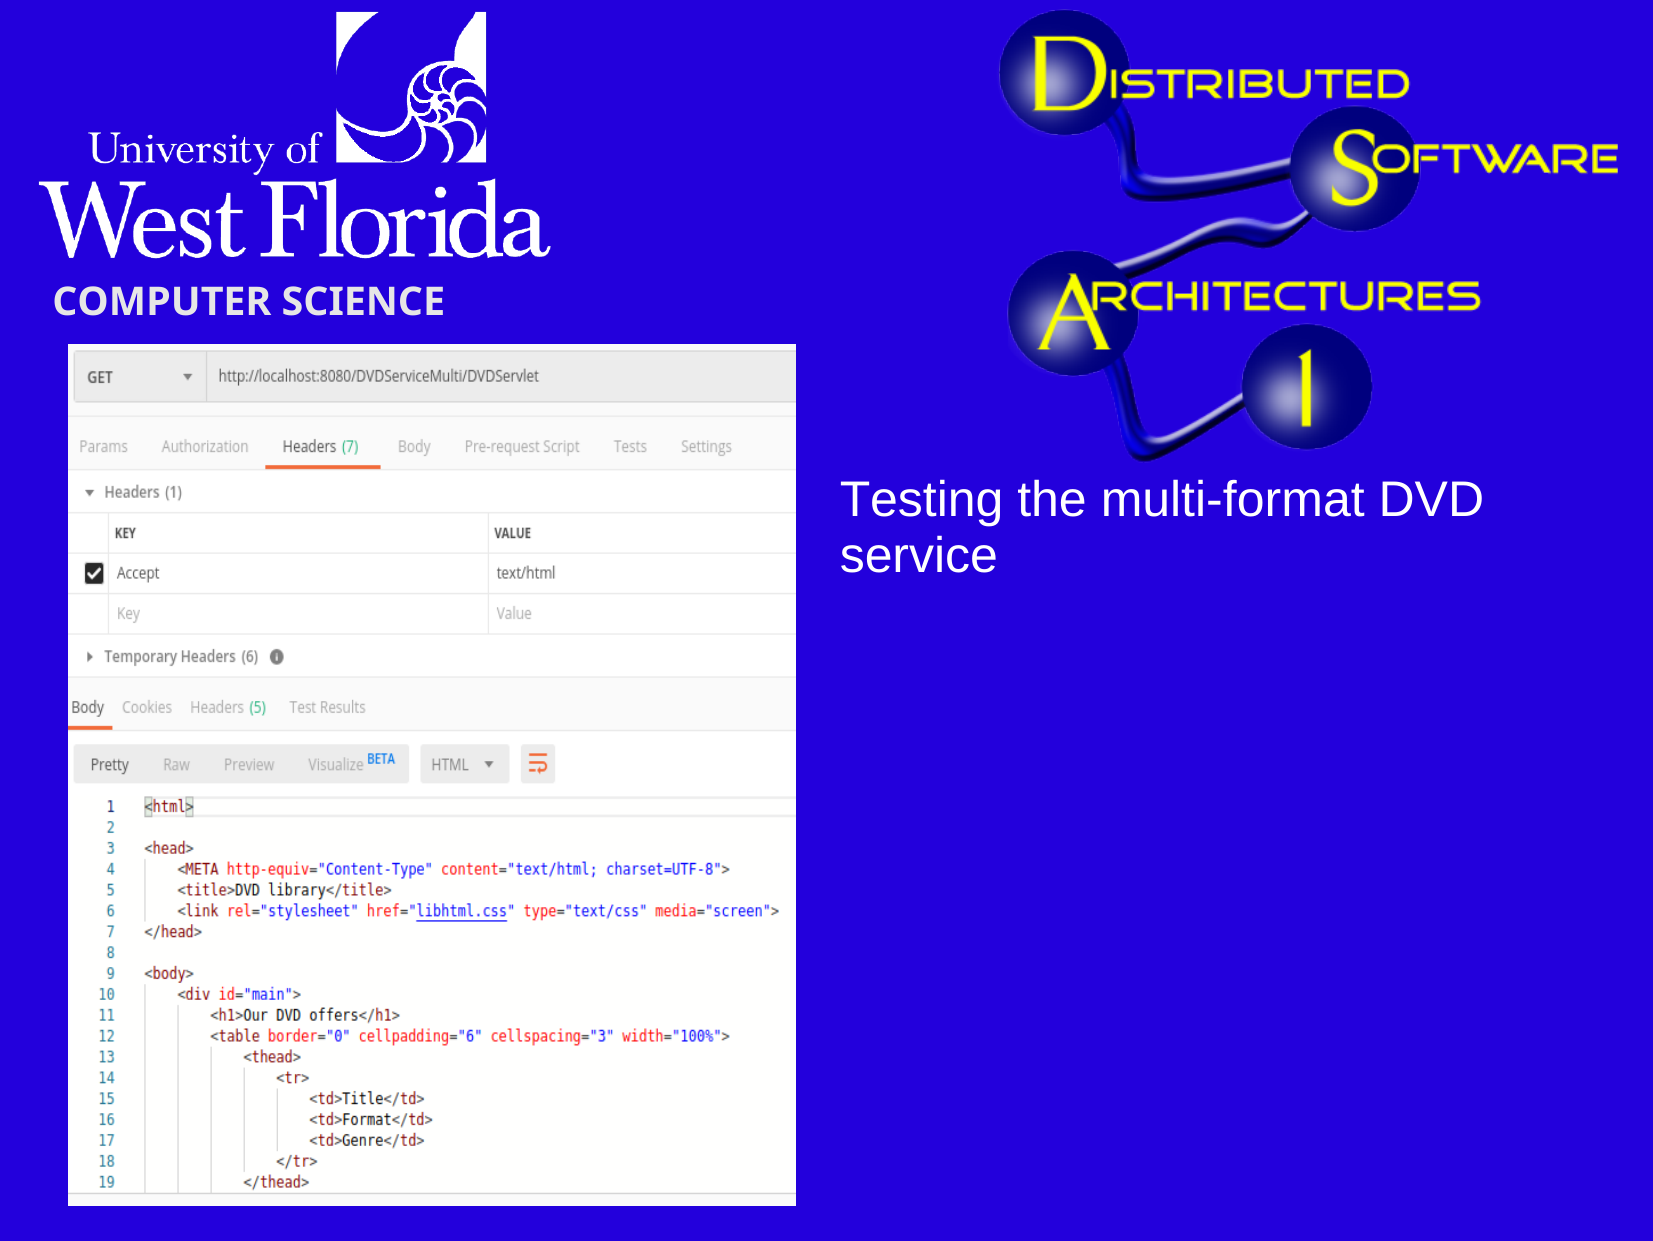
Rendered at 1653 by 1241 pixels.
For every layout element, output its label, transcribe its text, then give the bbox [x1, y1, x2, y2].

picture [910, 0, 1653, 506]
picture [37, 0, 558, 262]
picture [68, 344, 796, 1206]
text_box COMPUTER SCIENCE [37, 262, 562, 333]
text_box Testing the multi-format DVD service [825, 465, 1501, 866]
